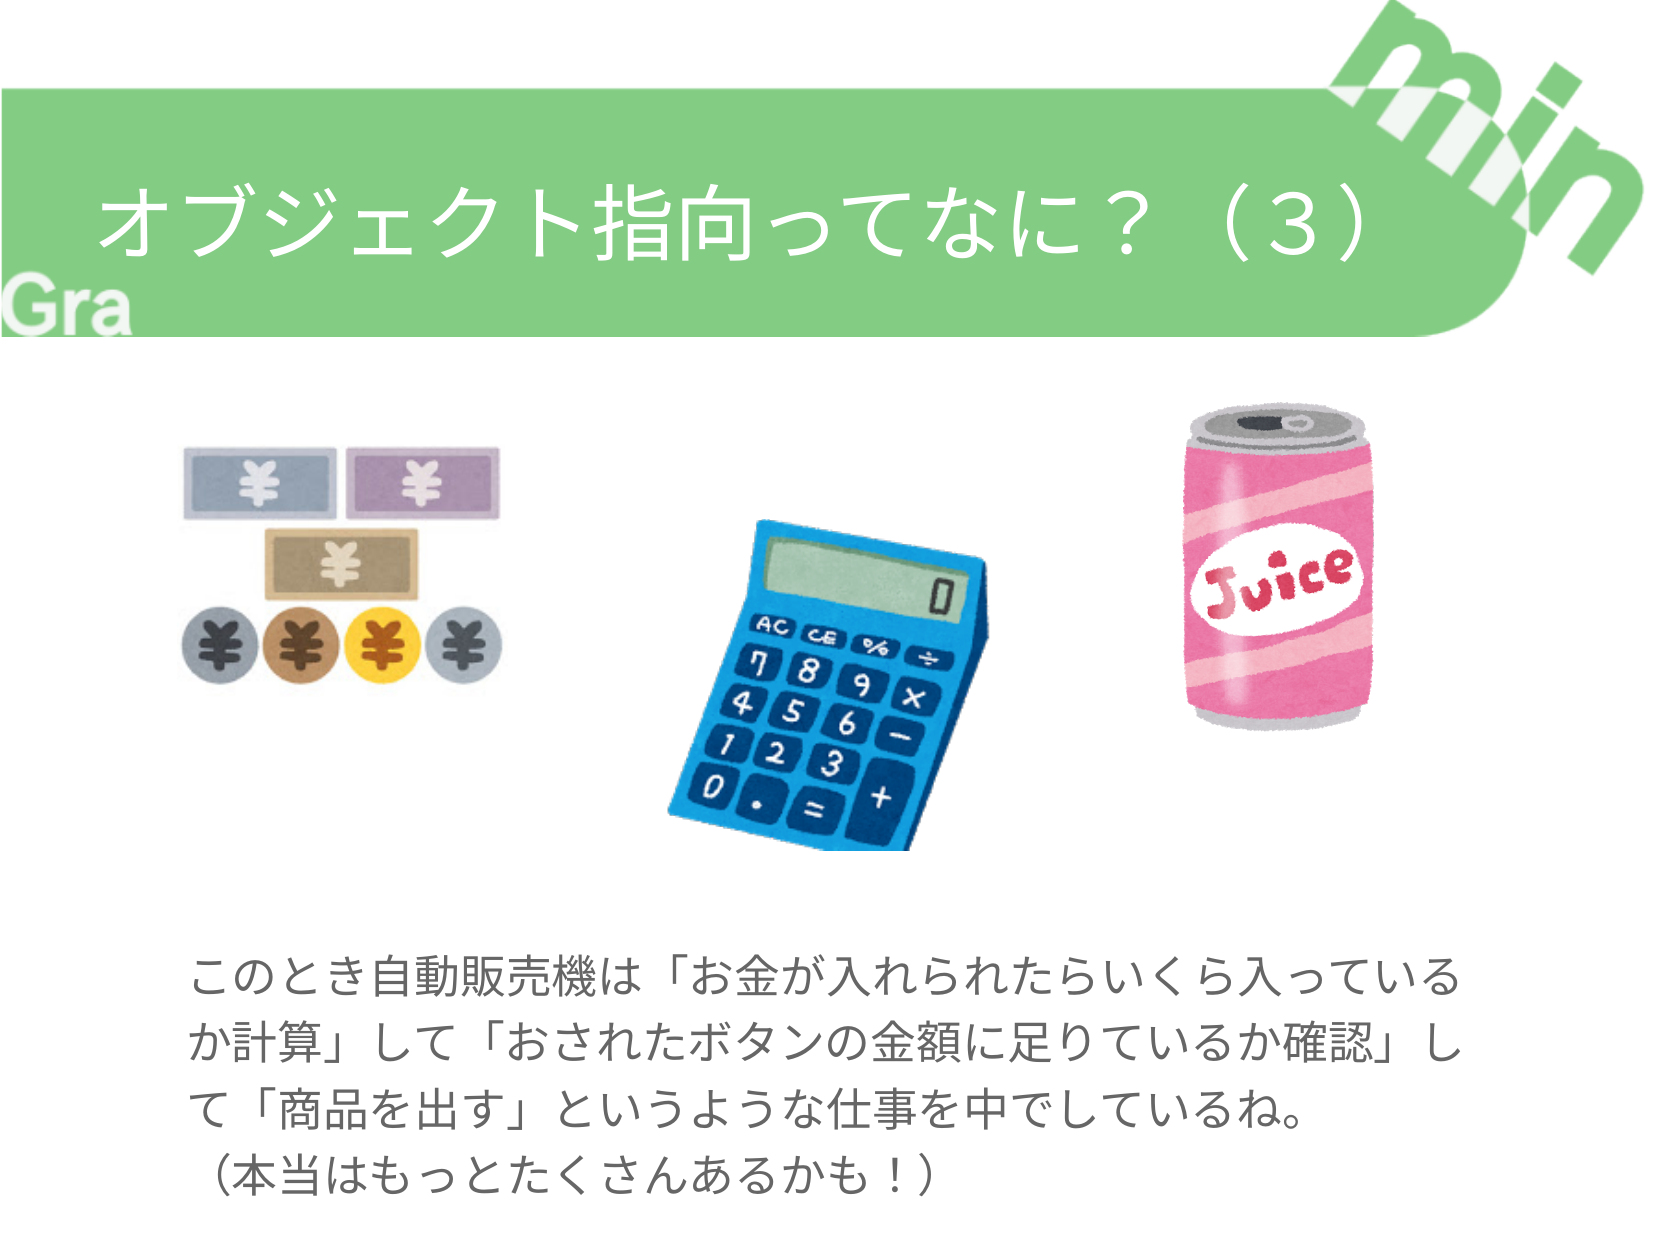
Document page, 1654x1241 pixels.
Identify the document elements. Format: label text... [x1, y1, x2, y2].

picture [1, 0, 1654, 337]
text_box このとき自動販売機は「お金が入れられたらいくら入っているか計算」して「おされたボタンの金額に足りているか確認」して「商品を出す」というような仕事を中でしているね。 （本当はもっとたくさんあるかも！） [171, 933, 1483, 1223]
picture [661, 519, 993, 851]
title オブジェクト指向ってなに？（３） [11, 147, 1501, 290]
picture [177, 401, 508, 733]
picture [1131, 378, 1430, 756]
